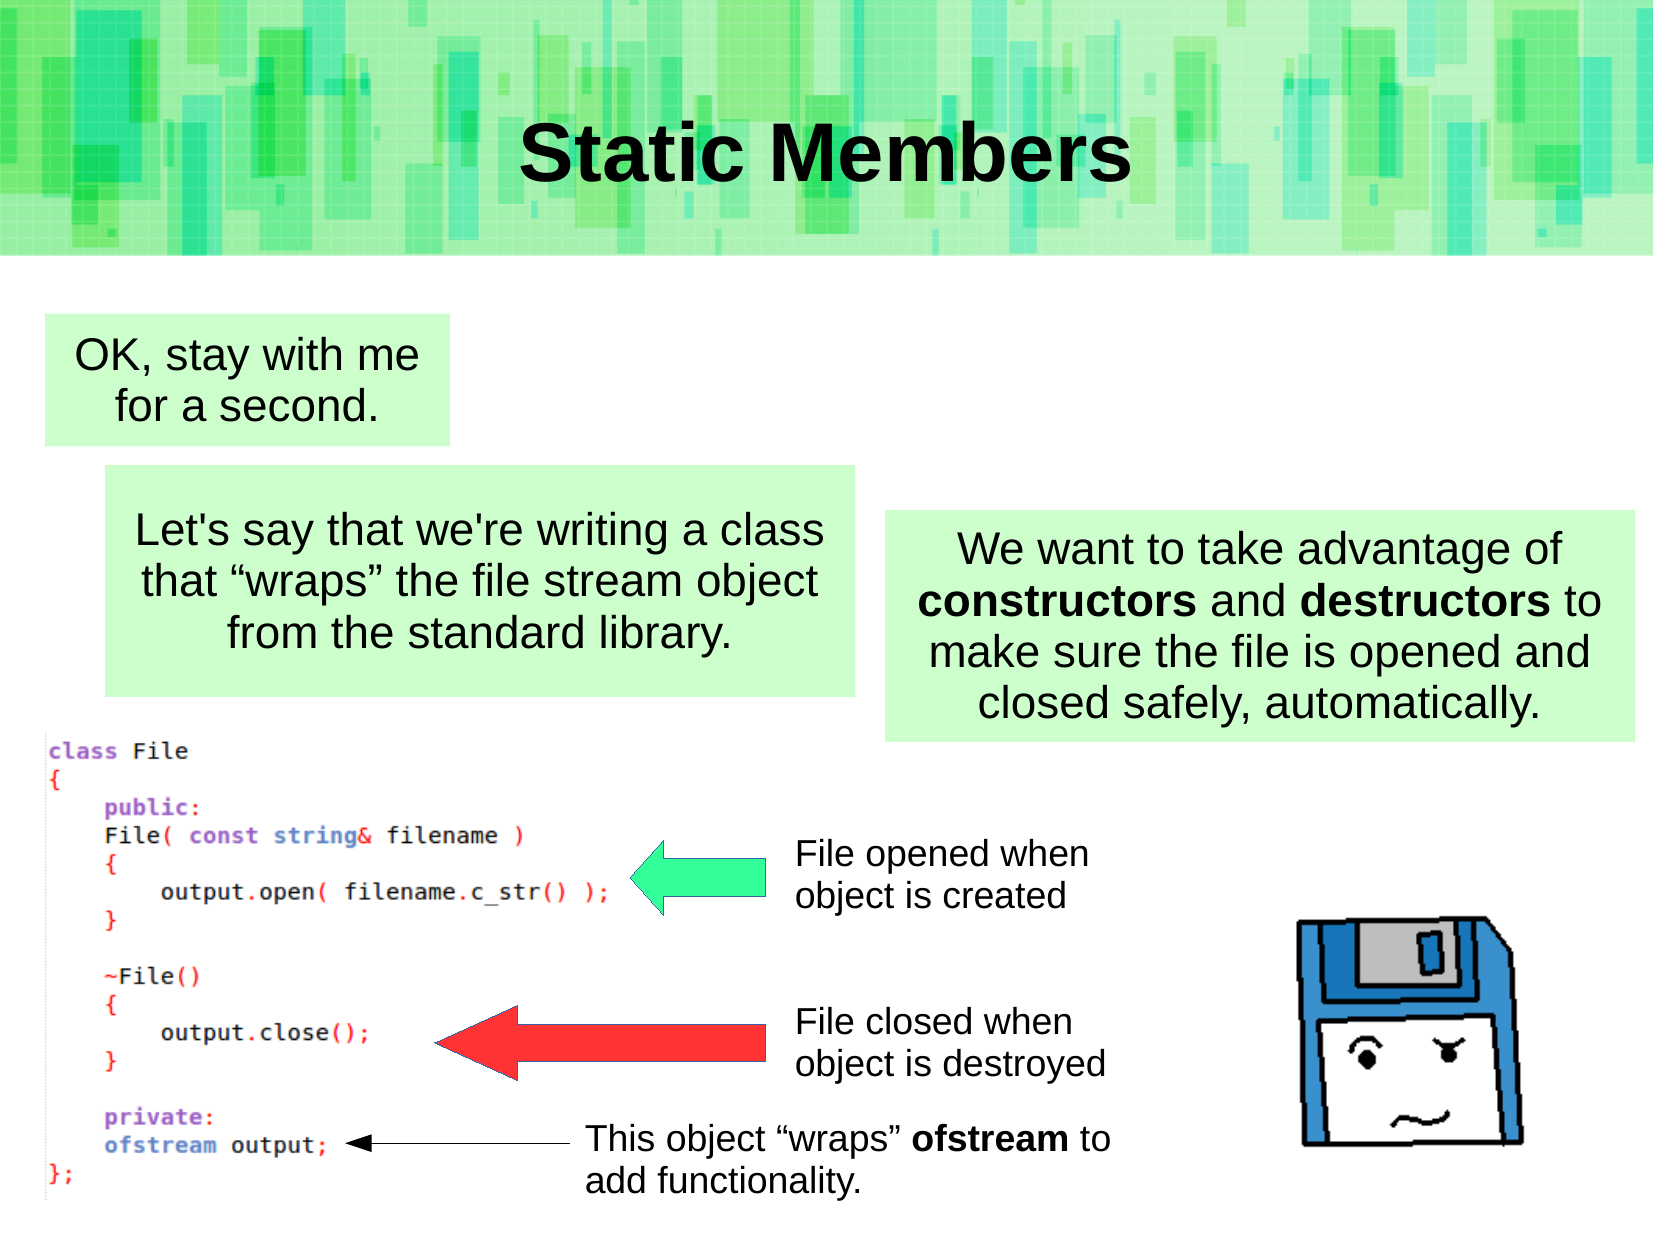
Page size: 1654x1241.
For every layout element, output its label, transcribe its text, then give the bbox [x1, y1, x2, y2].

title Static Members [82, 49, 1571, 257]
text_box File closed when object is destroyed [780, 993, 1171, 1092]
text_box OK, stay with me for a second. [45, 313, 451, 447]
text_box This object “wraps” ofstream to add functionality. [570, 1110, 1171, 1209]
picture [0, 0, 1654, 1241]
text_box [630, 840, 766, 916]
text_box Let's say that we're writing a class that “wraps” the file stream object from the standard library. [105, 465, 856, 697]
text_box File opened when object is created [780, 825, 1171, 924]
text_box [434, 1005, 766, 1081]
text_box We want to take advantage of constructors and destructors to make sure the file is opened and closed safely, automatically. [885, 510, 1636, 742]
